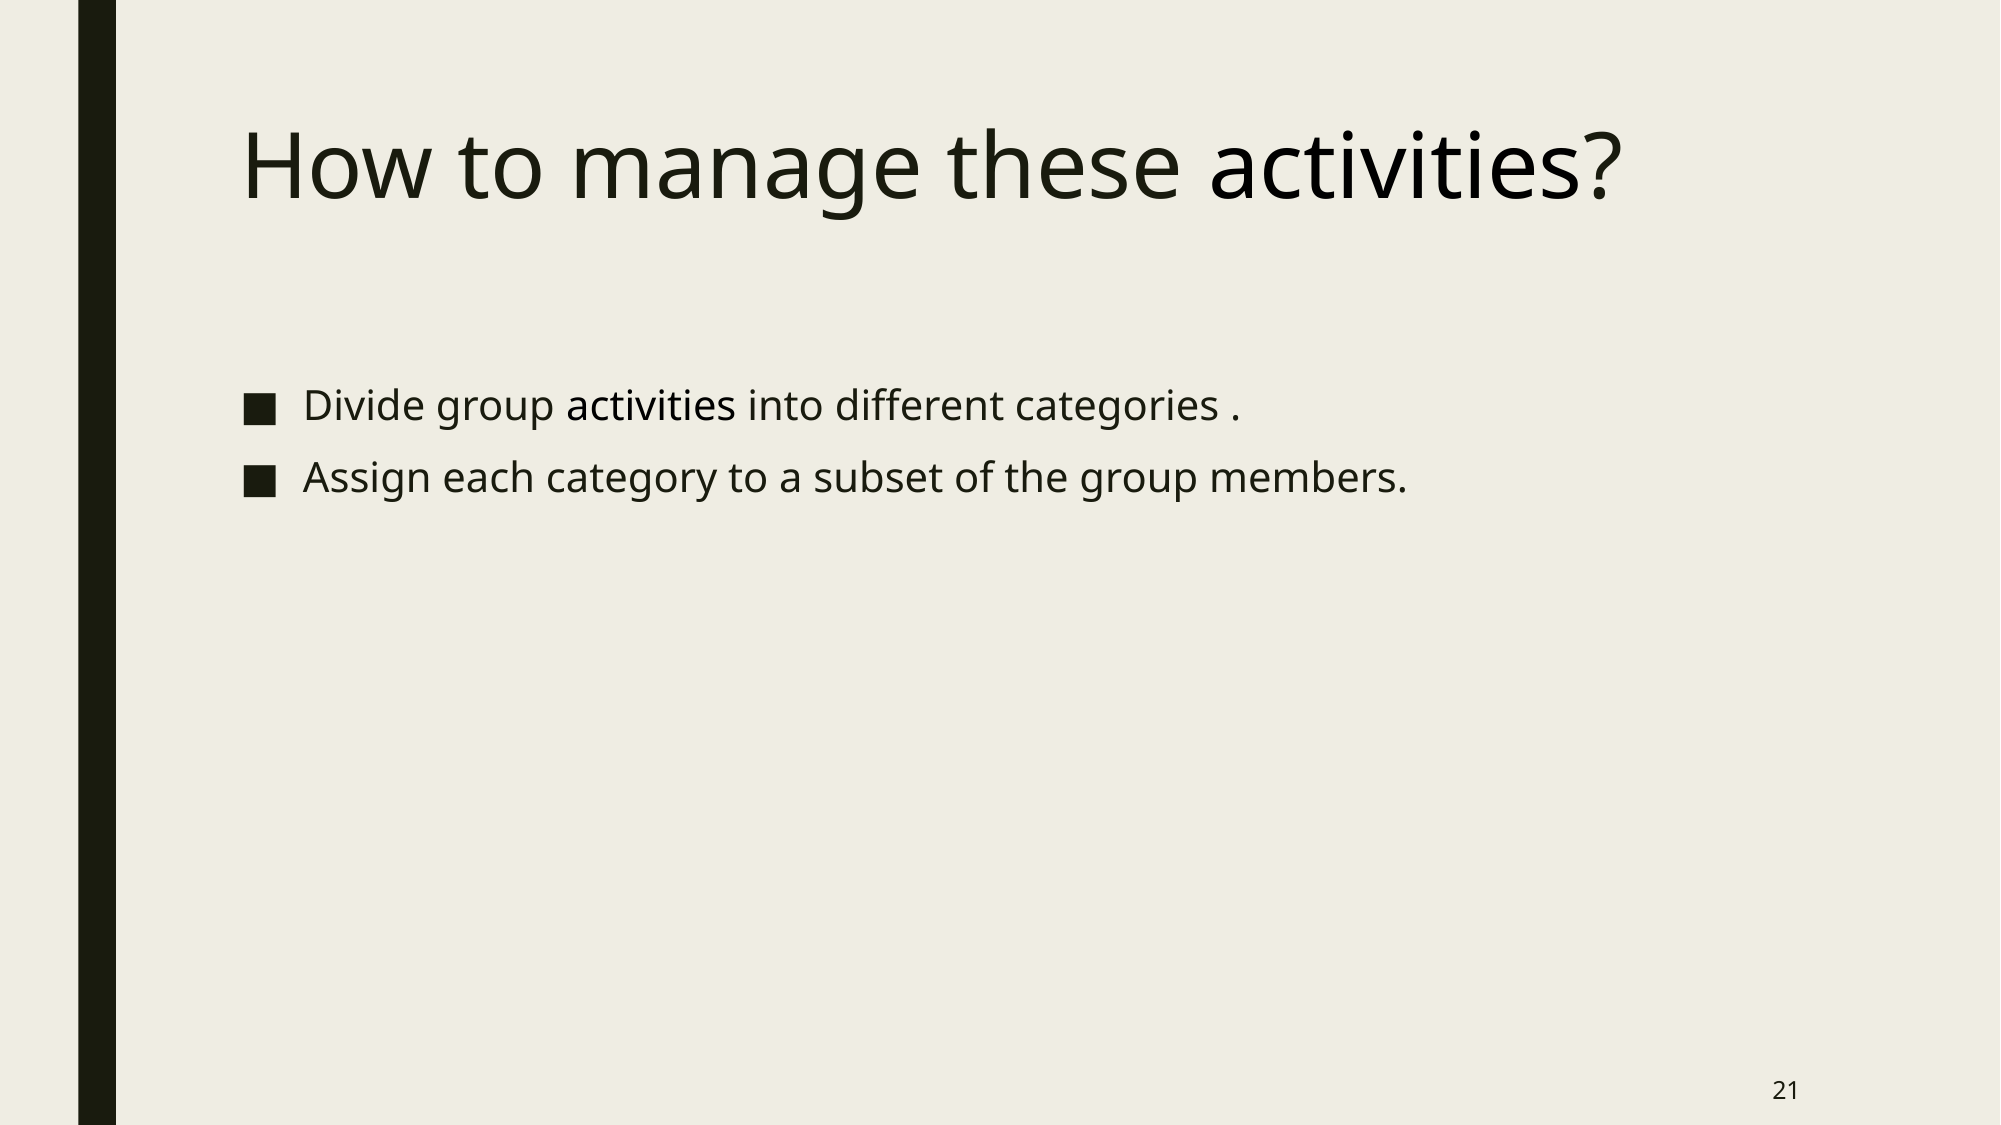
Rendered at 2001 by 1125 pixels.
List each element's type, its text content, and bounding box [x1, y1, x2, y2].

slide_number <number> [1553, 1058, 1816, 1125]
title How to manage these activities? [225, 112, 1800, 357]
list Divide group activities into different categories . Assign each category to a subset of the group members. [225, 375, 1800, 963]
